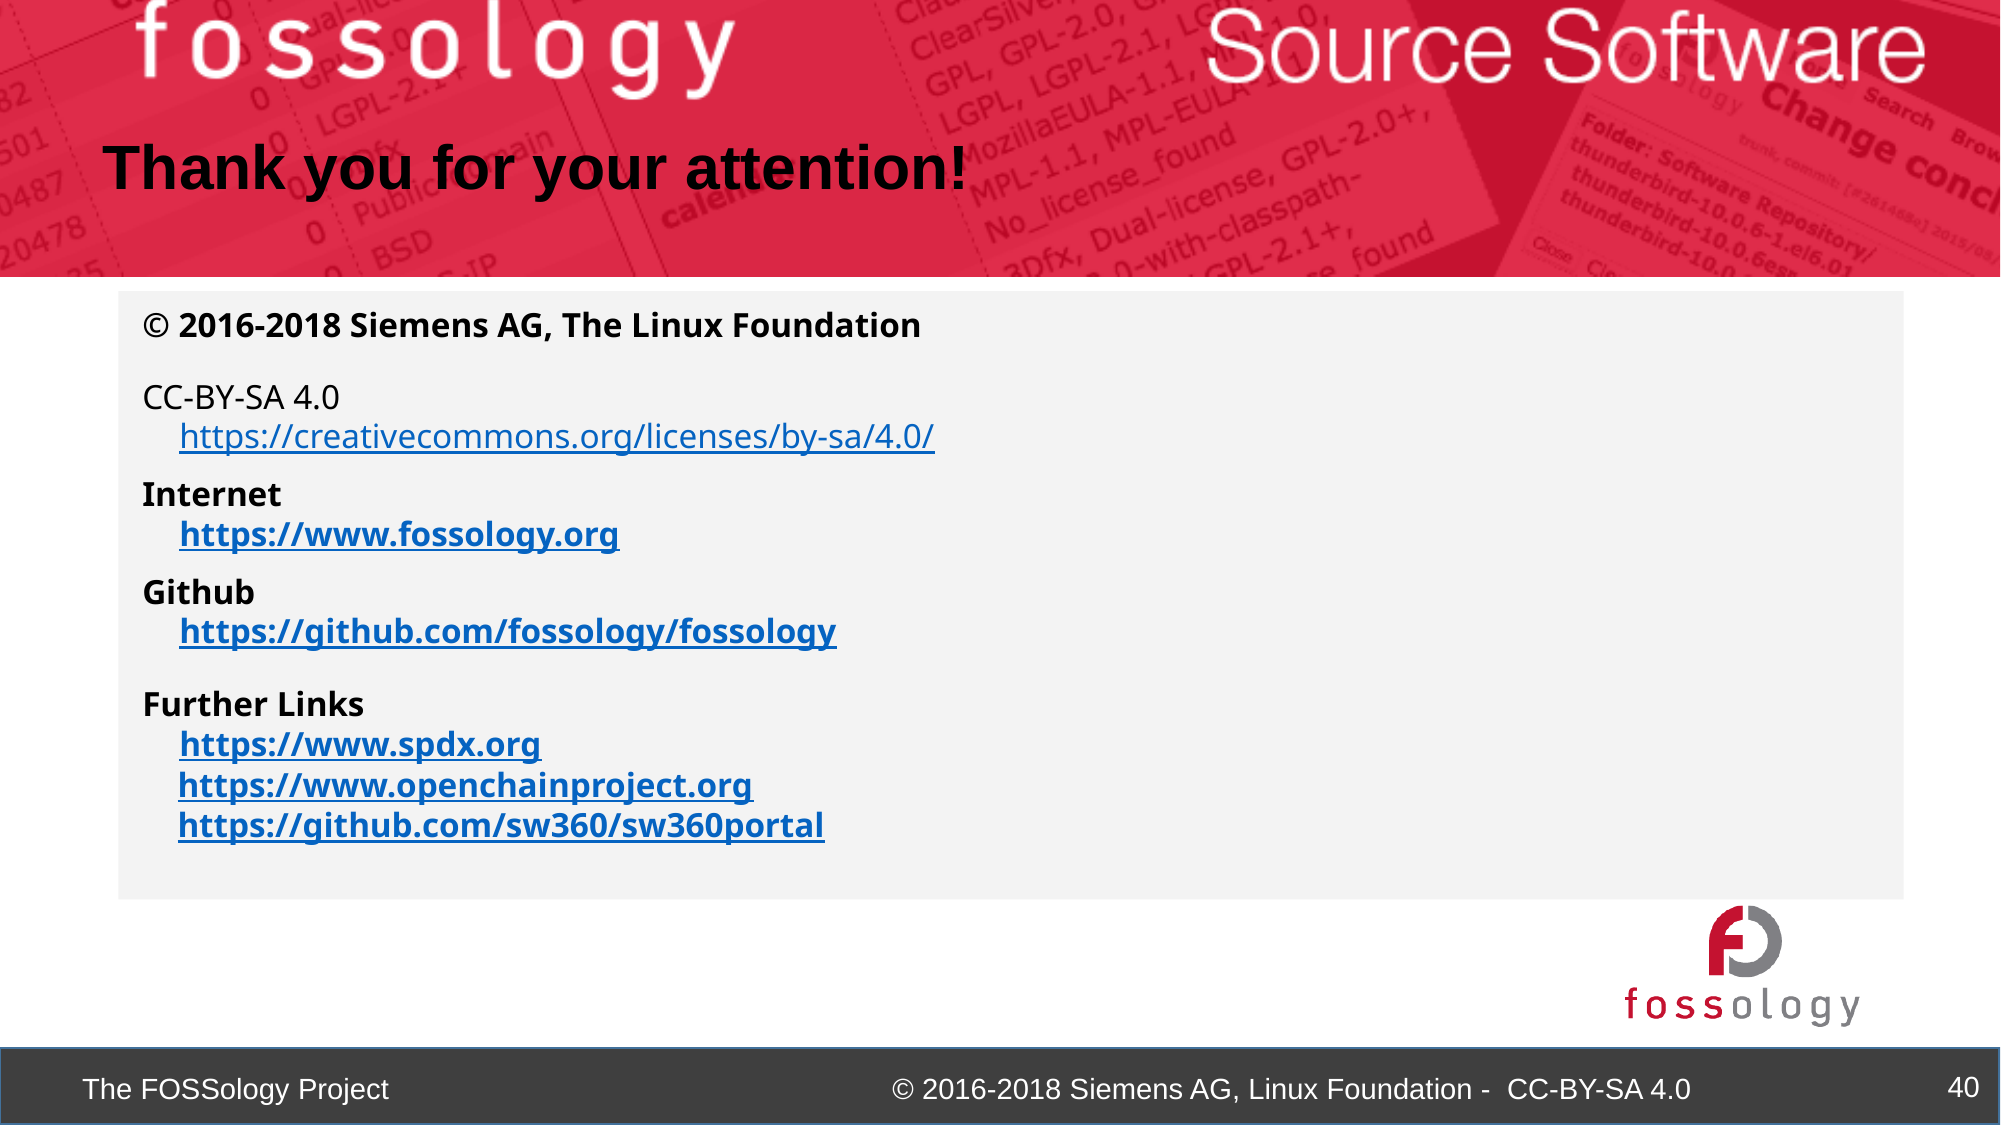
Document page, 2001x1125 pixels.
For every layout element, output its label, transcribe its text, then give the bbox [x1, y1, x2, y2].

picture [0, 0, 2001, 277]
picture [1621, 901, 1863, 1030]
text_box Thank you for your attention! [0, 33, 2000, 241]
text_box © 2016-2018 Siemens AG, The Linux Foundation CC-BY-SA 4.0 https://creativecommons.org/licenses/by-sa/4.0/ Internet https://www.fossology.org Github https://github.com/fossology/fossology Further Links https://www.spdx.org https://www.openchainproject.org https://github.com/sw360/sw360portal [118, 291, 1904, 900]
